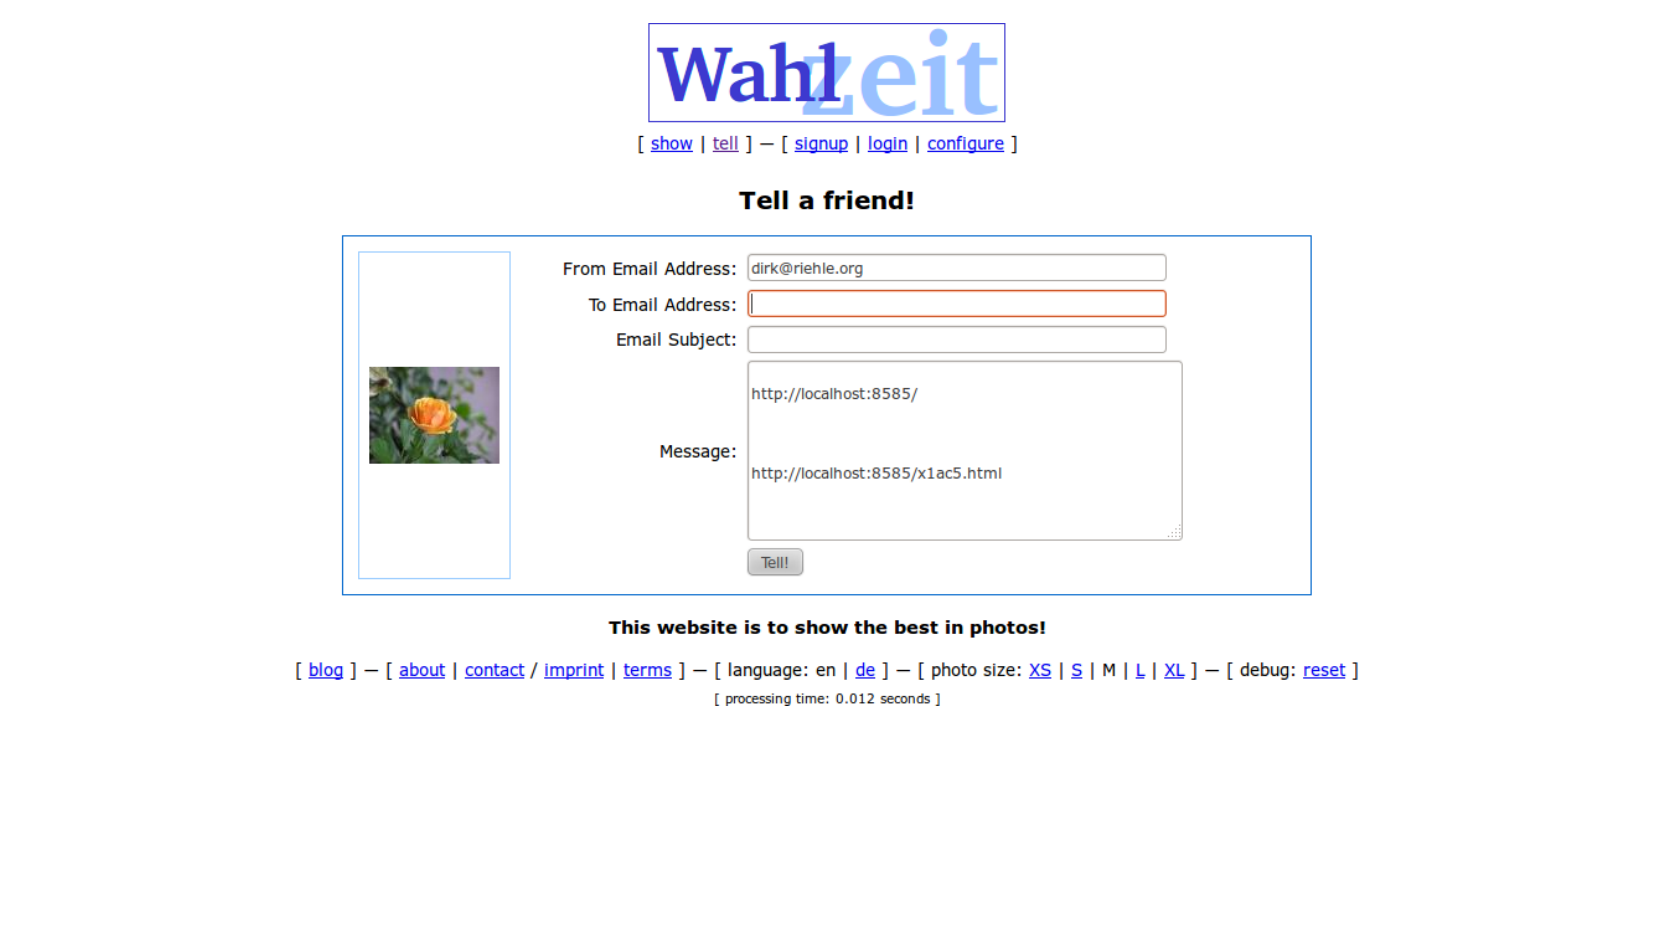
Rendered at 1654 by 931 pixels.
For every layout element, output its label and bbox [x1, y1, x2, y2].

picture [295, 23, 1359, 706]
